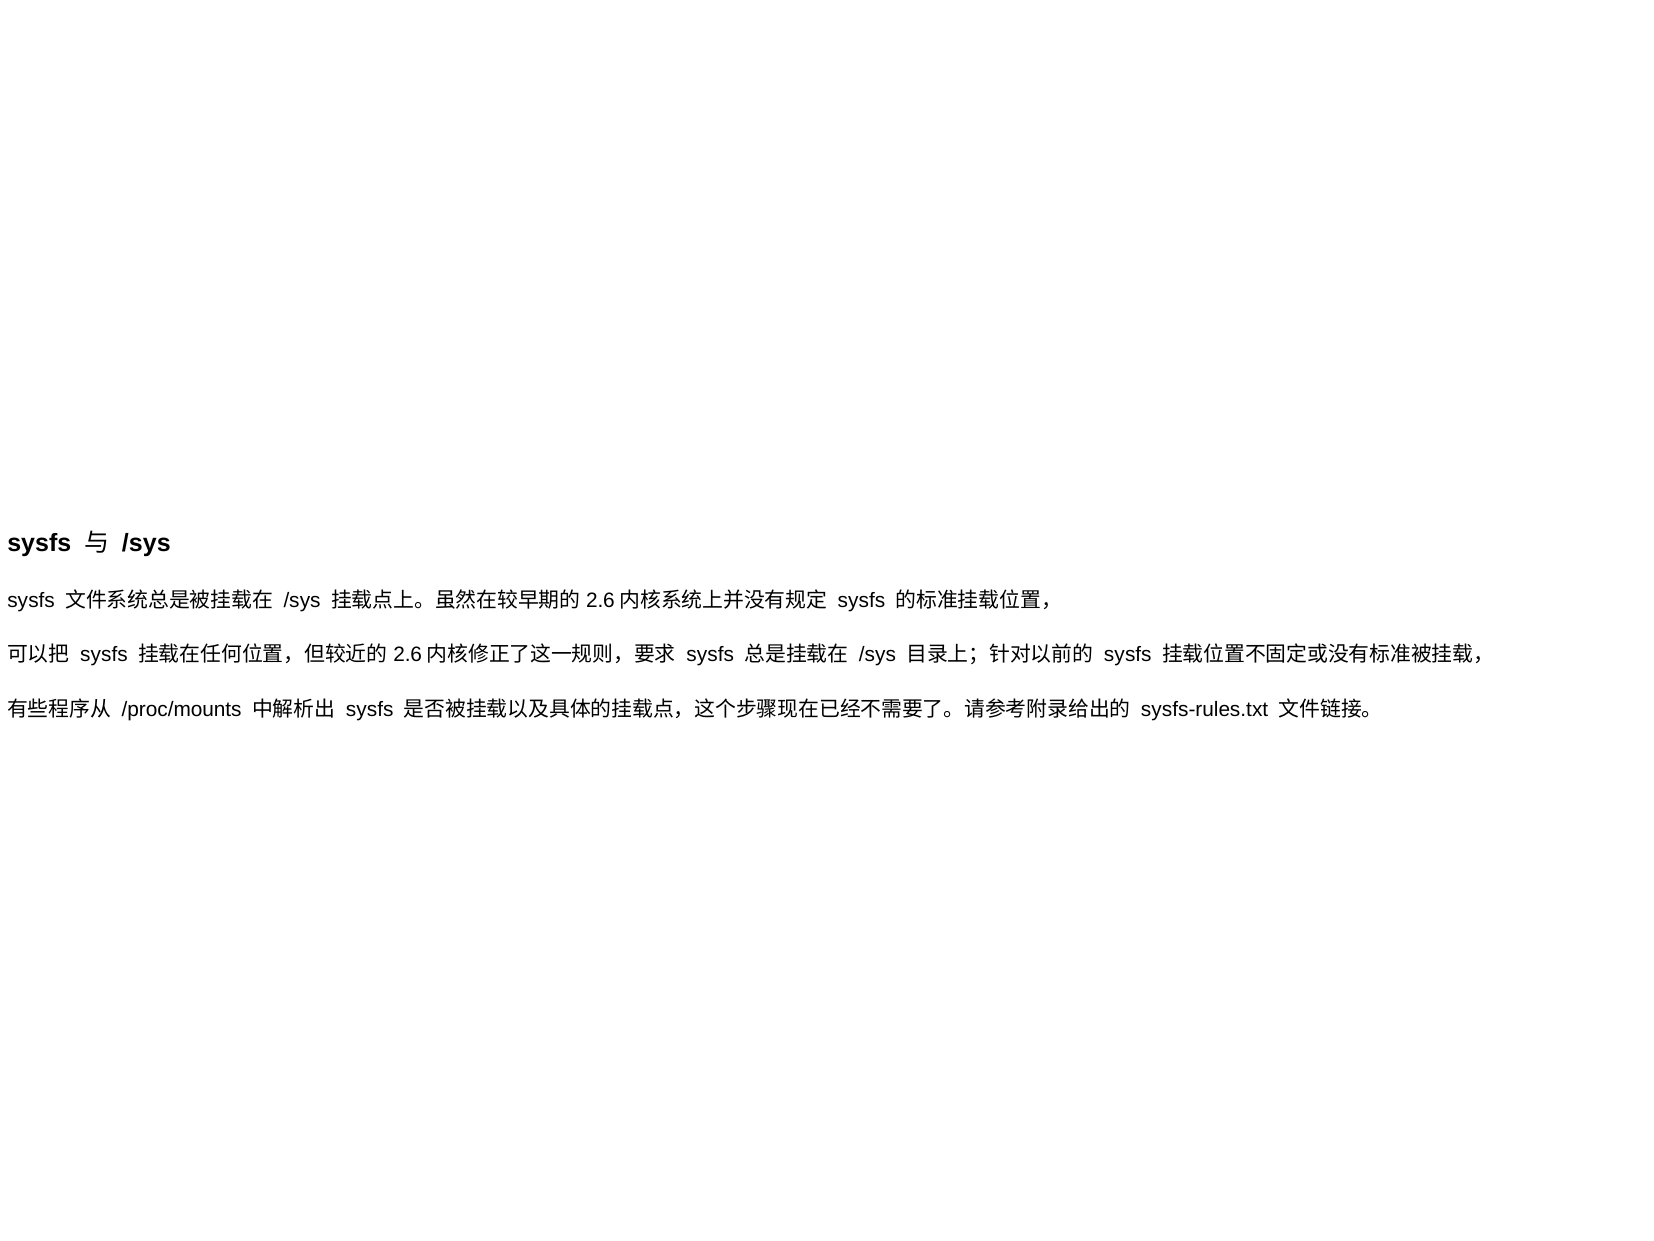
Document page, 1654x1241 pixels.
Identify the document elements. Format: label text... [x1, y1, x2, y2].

text_box sysfs 与 /sys sysfs 文件系统总是被挂载在 /sys 挂载点上。虽然在较早期的2.6内核系统上并没有规定 sysfs 的标准挂载位置， 可以把 sysfs 挂载在任何位置，但较近的2.6内核修正了这一规则，要求 sysfs 总是挂载在 /sys 目录上；针对以前的 sysfs 挂载位置不固定或没有标准被挂载， 有些程序从 /proc/mounts 中解析出 sysfs 是否被挂载以及具体的挂载点，这个步骤现在已经不需要了。请参考附录给出的 sysfs-rules.txt 文件链接。 [0, 514, 1654, 886]
